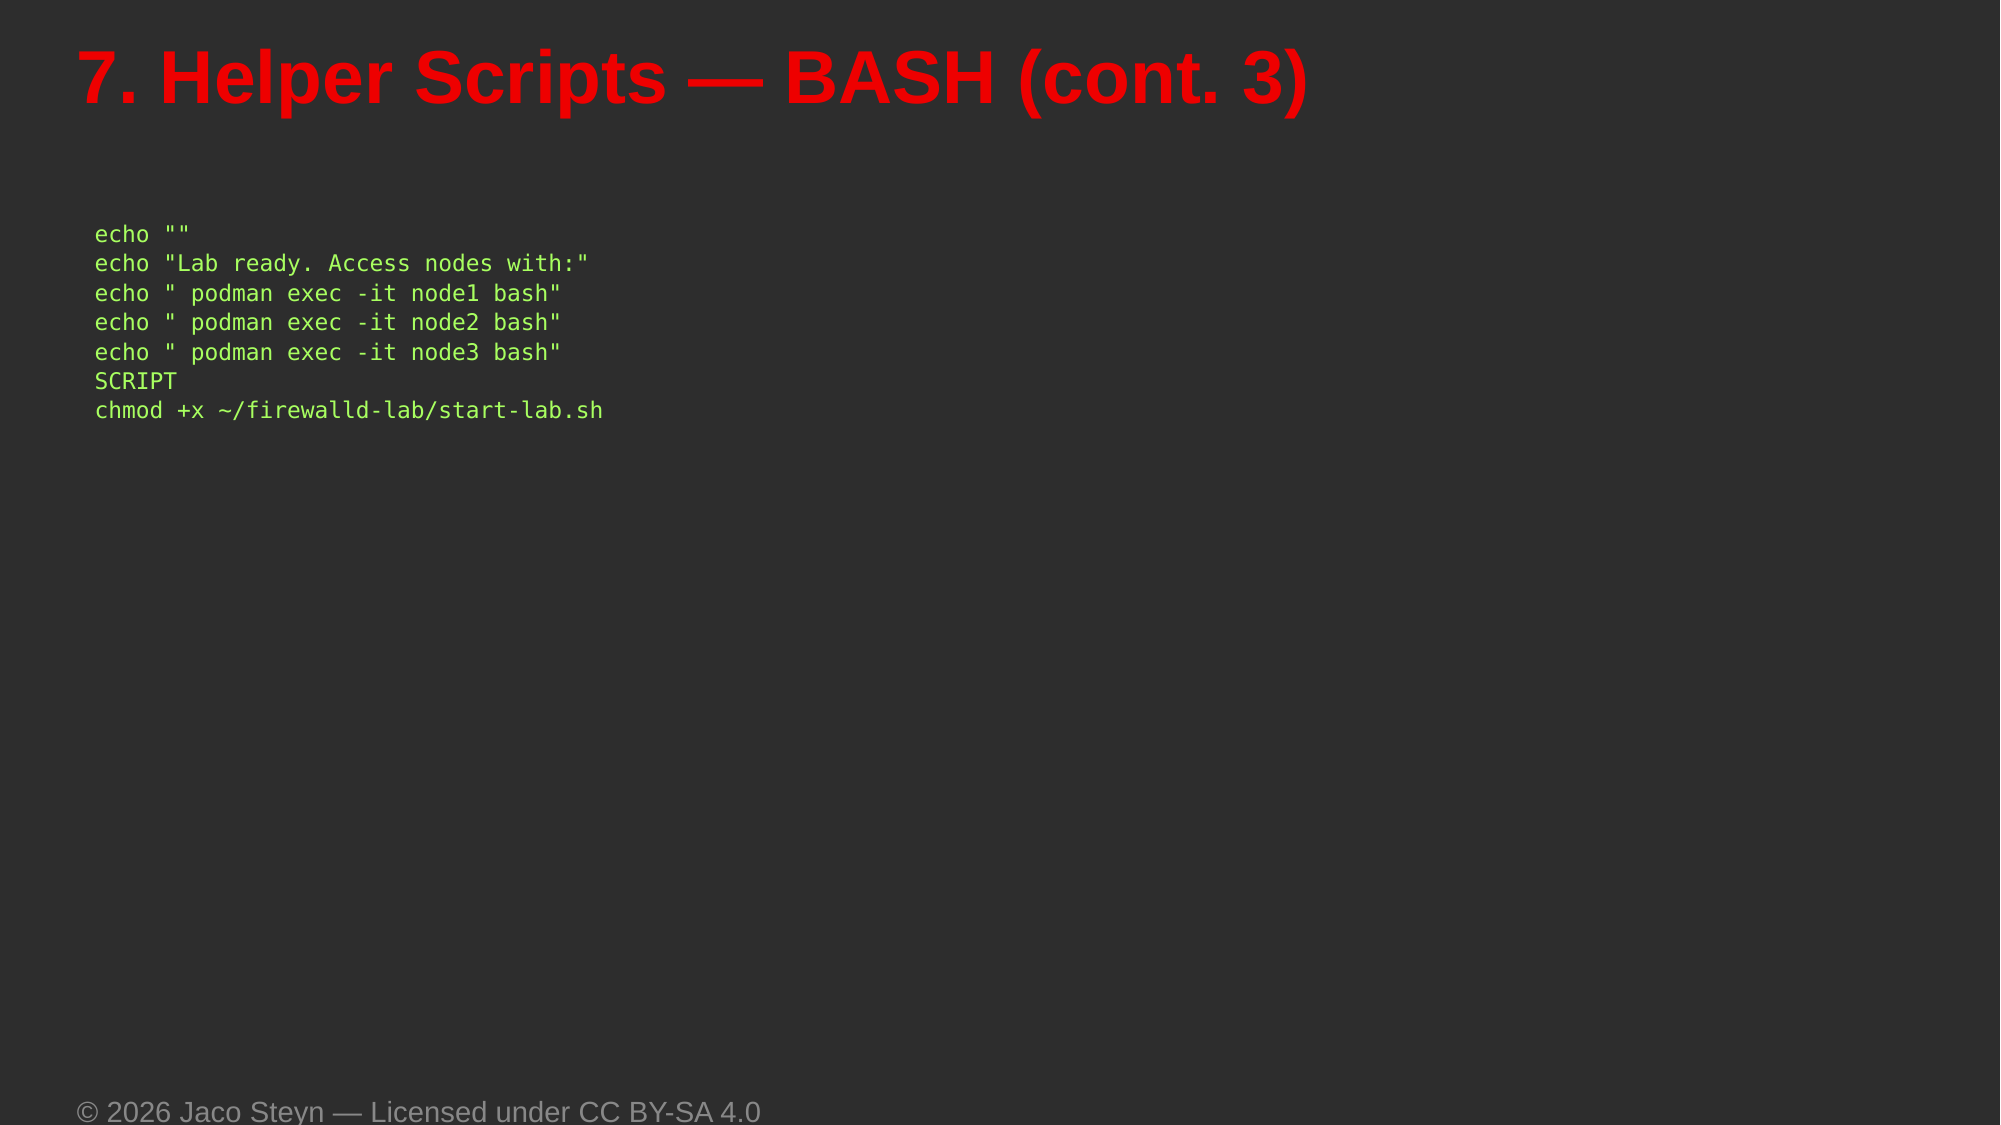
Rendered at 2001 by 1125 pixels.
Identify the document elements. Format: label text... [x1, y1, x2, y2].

text_box echo "" echo "Lab ready. Access nodes with:" echo " podman exec -it node1 bash" echo " podman exec -it node2 bash" echo " podman exec -it node3 bash" SCRIPT chmod +x ~/firewalld-lab/start-lab.sh [59, 194, 1942, 1052]
text_box © 2026 Jaco Steyn — Licensed under CC BY-SA 4.0 [59, 1083, 1942, 1120]
text_box 7. Helper Scripts — BASH (cont. 3) [59, 23, 1942, 178]
